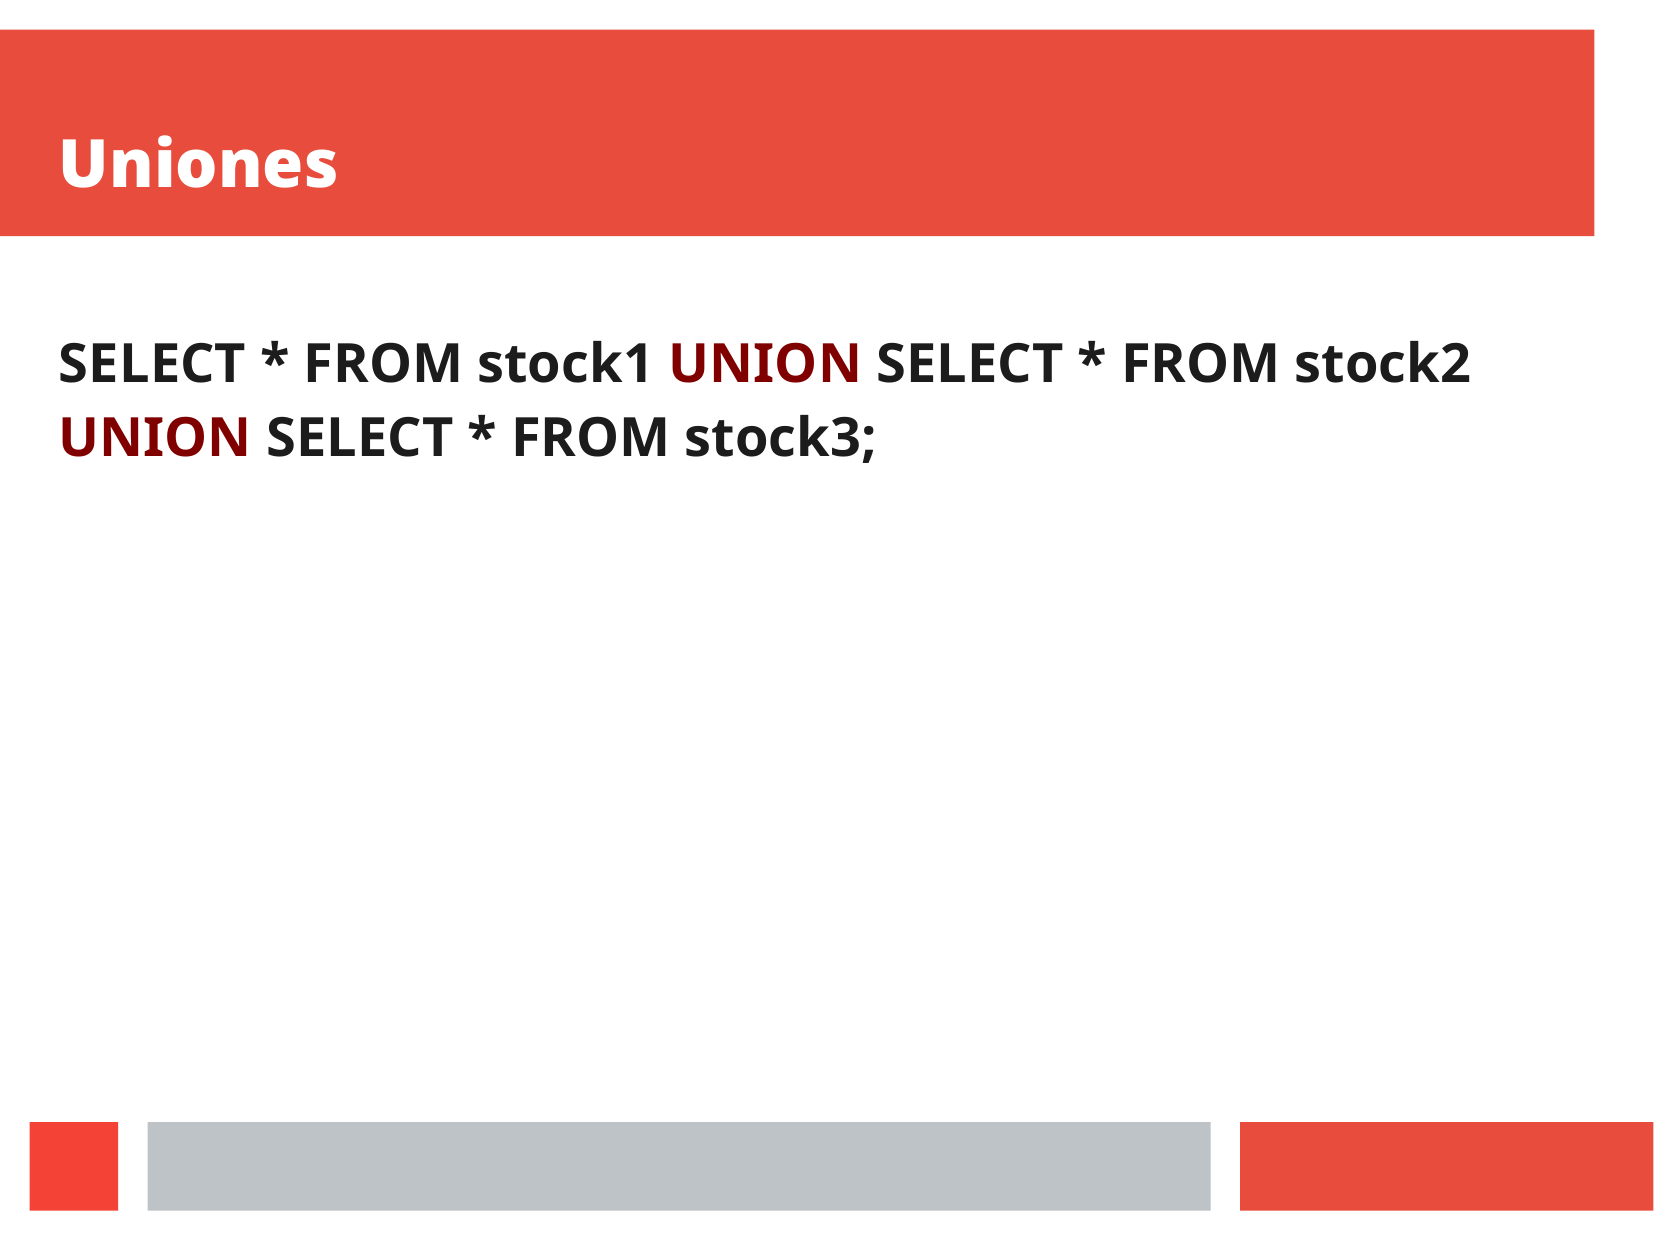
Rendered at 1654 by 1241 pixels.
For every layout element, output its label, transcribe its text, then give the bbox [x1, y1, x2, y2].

list SELECT * FROM stock1 UNION SELECT * FROM stock2 UNION SELECT * FROM stock3; [59, 324, 1565, 1093]
title Uniones [59, 59, 1595, 207]
